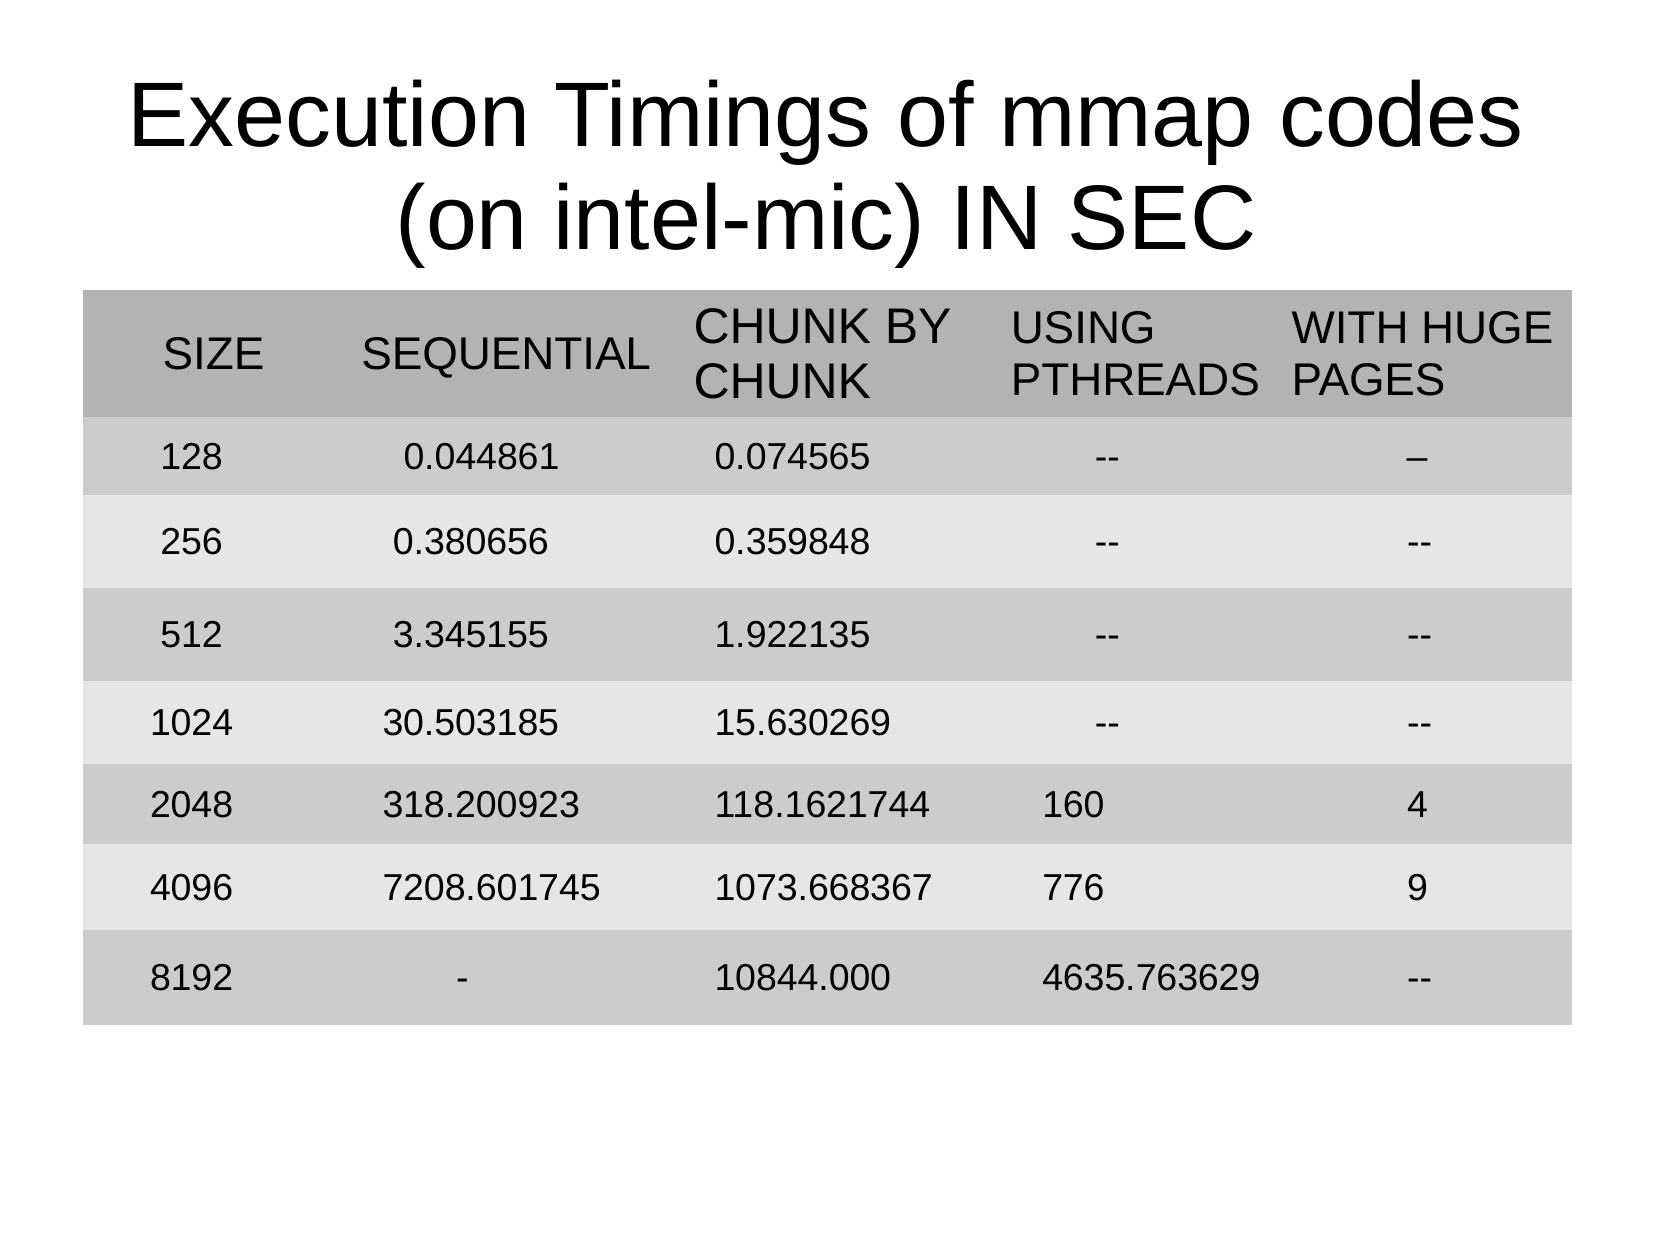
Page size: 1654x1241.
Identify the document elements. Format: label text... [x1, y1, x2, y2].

table_cell 0.074565 [679, 417, 996, 495]
table_cell 4096 [83, 844, 347, 930]
title Execution Timings of mmap codes (on intel-mic) IN SEC [82, 62, 1571, 271]
table_header SIZE [83, 290, 347, 417]
table_cell 10844.000 [679, 930, 996, 1025]
table_cell 0.380656 [347, 495, 679, 588]
table_cell 512 [83, 588, 347, 681]
table_cell 1024 [83, 681, 347, 764]
table_cell -- [996, 417, 1277, 495]
table_cell -- [996, 681, 1277, 764]
table_cell 128 [83, 417, 347, 495]
table_header WITH HUGE PAGES [1277, 290, 1572, 417]
table_cell -- [1277, 930, 1572, 1025]
table_cell 0.359848 [679, 495, 996, 588]
table_cell -- [996, 495, 1277, 588]
table_cell 8192 [83, 930, 347, 1025]
table_cell -- [1277, 681, 1572, 764]
table_cell 15.630269 [679, 681, 996, 764]
table_cell -- [1277, 588, 1572, 681]
table_cell 4 [1277, 764, 1572, 844]
table_cell 9 [1277, 844, 1572, 930]
table_cell 118.1621744 [679, 764, 996, 844]
table_cell -- [1277, 495, 1572, 588]
table_cell 4635.763629 [996, 930, 1277, 1025]
table_cell 2048 [83, 764, 347, 844]
table_cell 776 [996, 844, 1277, 930]
table_cell 1.922135 [679, 588, 996, 681]
table_cell – [1277, 417, 1572, 495]
table_cell 30.503185 [347, 681, 679, 764]
table_cell 0.044861 [347, 417, 679, 495]
table_cell 318.200923 [347, 764, 679, 844]
table_cell 256 [83, 495, 347, 588]
table_cell - [347, 930, 679, 1025]
table_header CHUNK BY CHUNK [679, 290, 996, 417]
table_cell 3.345155 [347, 588, 679, 681]
table_cell 1073.668367 [679, 844, 996, 930]
table_cell 160 [996, 764, 1277, 844]
table_cell -- [996, 588, 1277, 681]
table_cell 7208.601745 [347, 844, 679, 930]
table_header USING PTHREADS [996, 290, 1277, 417]
table_header SEQUENTIAL [347, 290, 679, 417]
